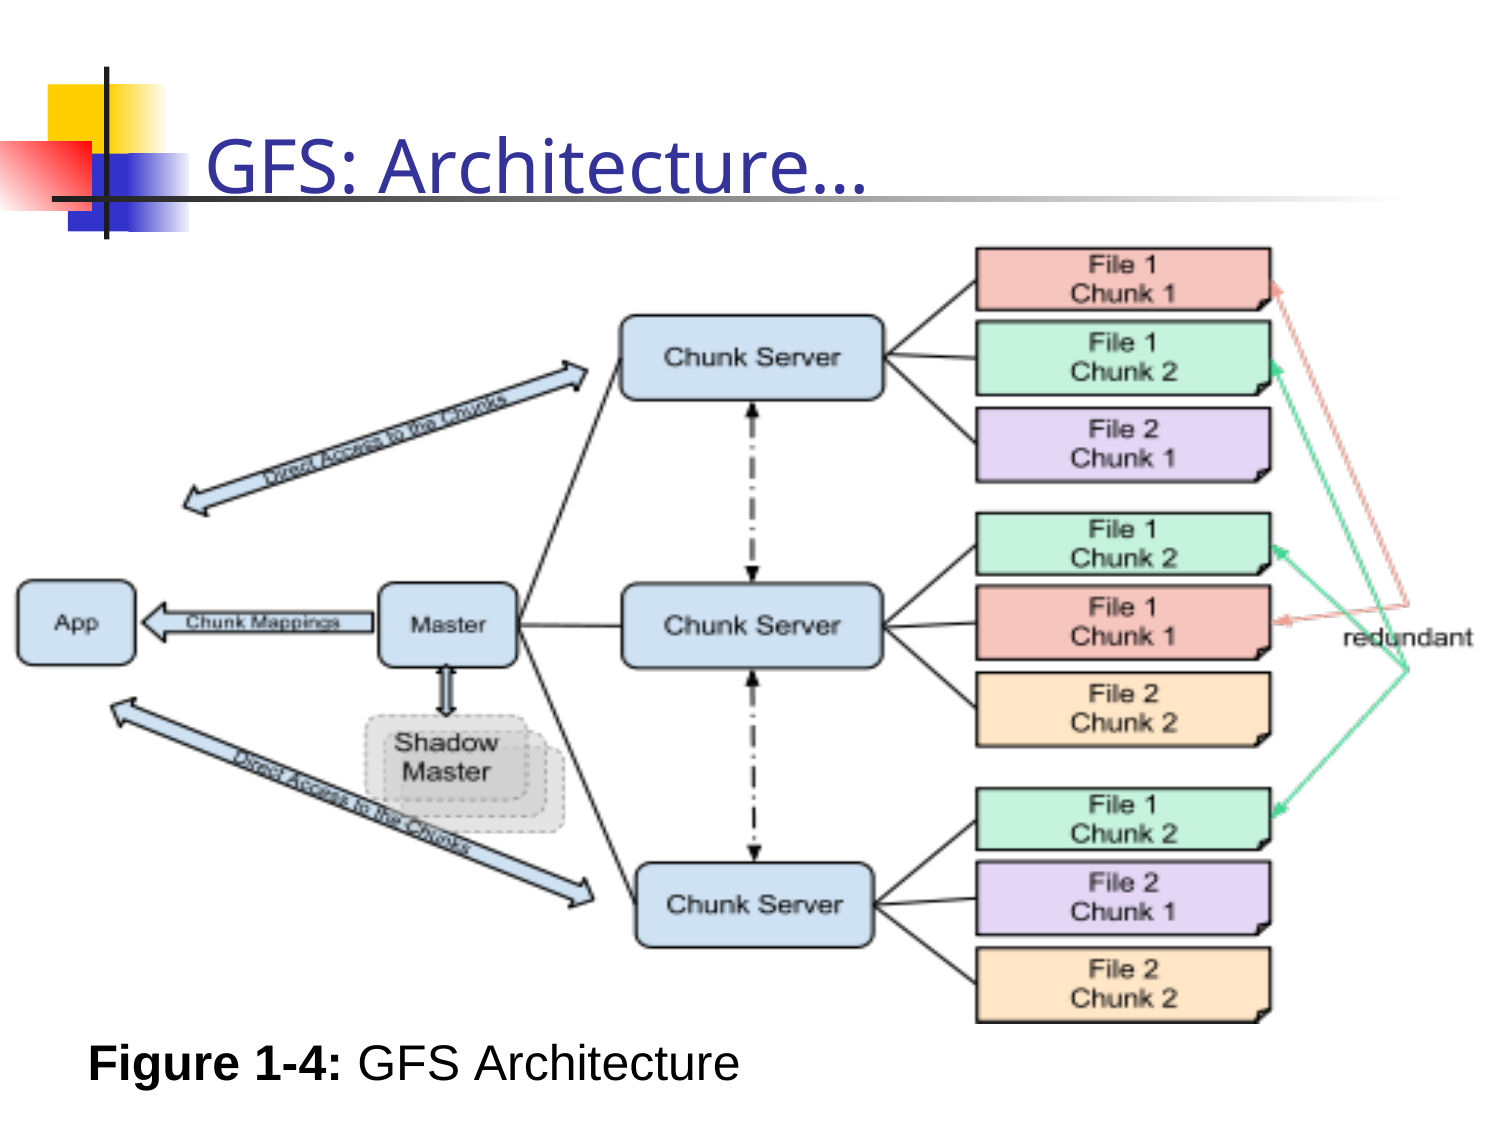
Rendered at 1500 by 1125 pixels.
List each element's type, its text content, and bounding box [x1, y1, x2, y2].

text_box Figure 1-4: GFS Architecture [72, 1023, 829, 1114]
picture [0, 243, 1500, 1024]
text_box GFS: Architecture… [189, 78, 1468, 217]
